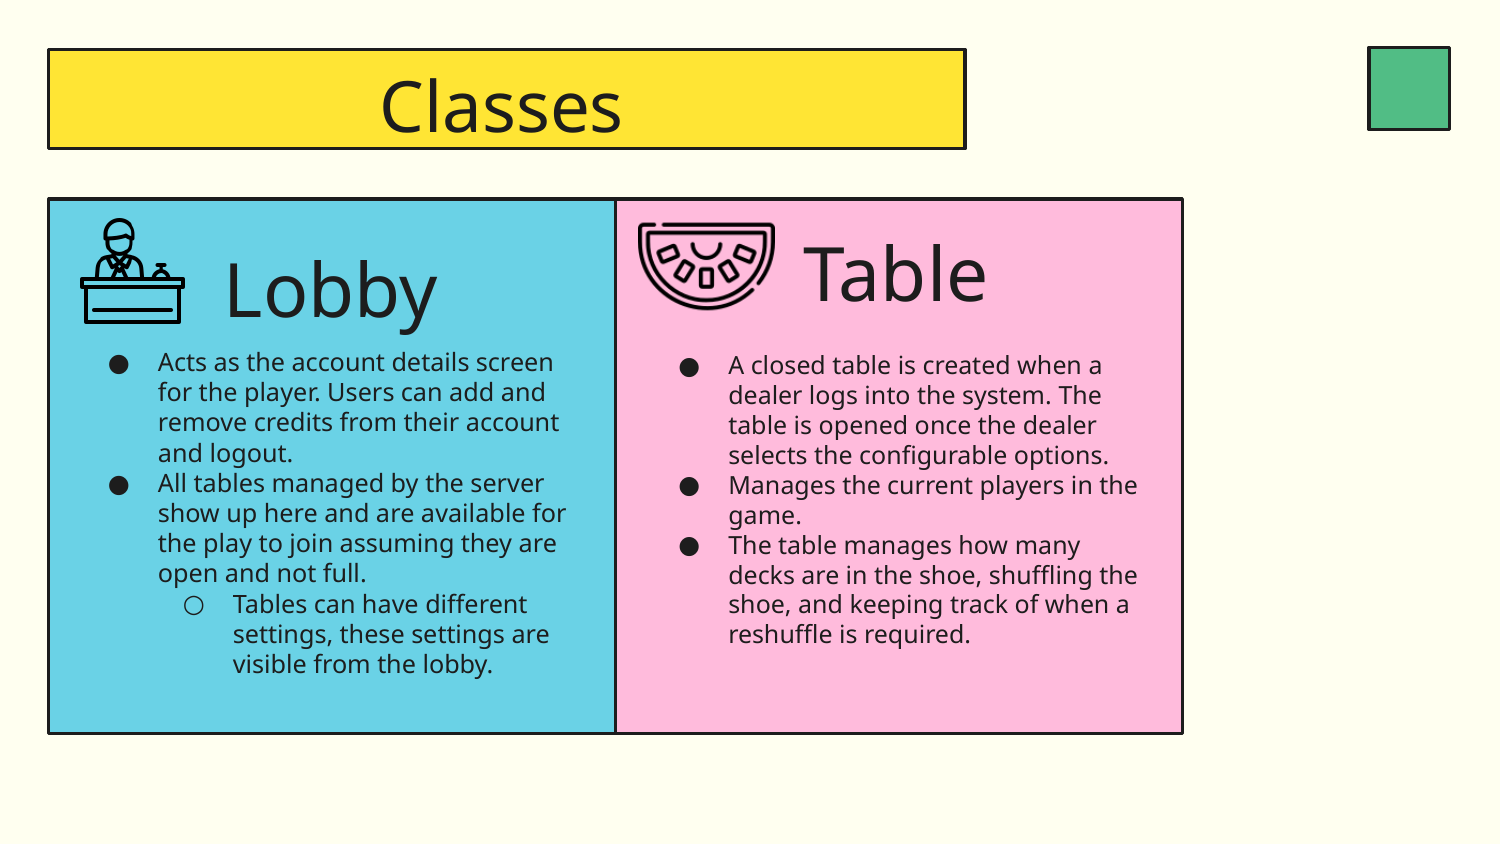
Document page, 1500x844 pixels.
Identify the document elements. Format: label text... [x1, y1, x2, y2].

subtitle Lobby [194, 229, 592, 321]
title Classes [45, 55, 959, 167]
list A closed table is created when a dealer logs into the system. The table is opened once the dealer selects the configurable options. Manages the current players in the game. The table manages how many decks are in the shoe, shuffling the shoe, and keeping track of when a reshuffle is required. [638, 334, 1154, 712]
list Acts as the account details screen for the player. Users can add and remove credits from their account and logout. All tables managed by the server show up here and are available for the play to join assuming they are open and not full. Tables can have different settings, these settings are visible from the lobby. [70, 333, 592, 725]
picture [70, 208, 194, 333]
subtitle Table [775, 211, 1154, 320]
picture [638, 198, 775, 335]
